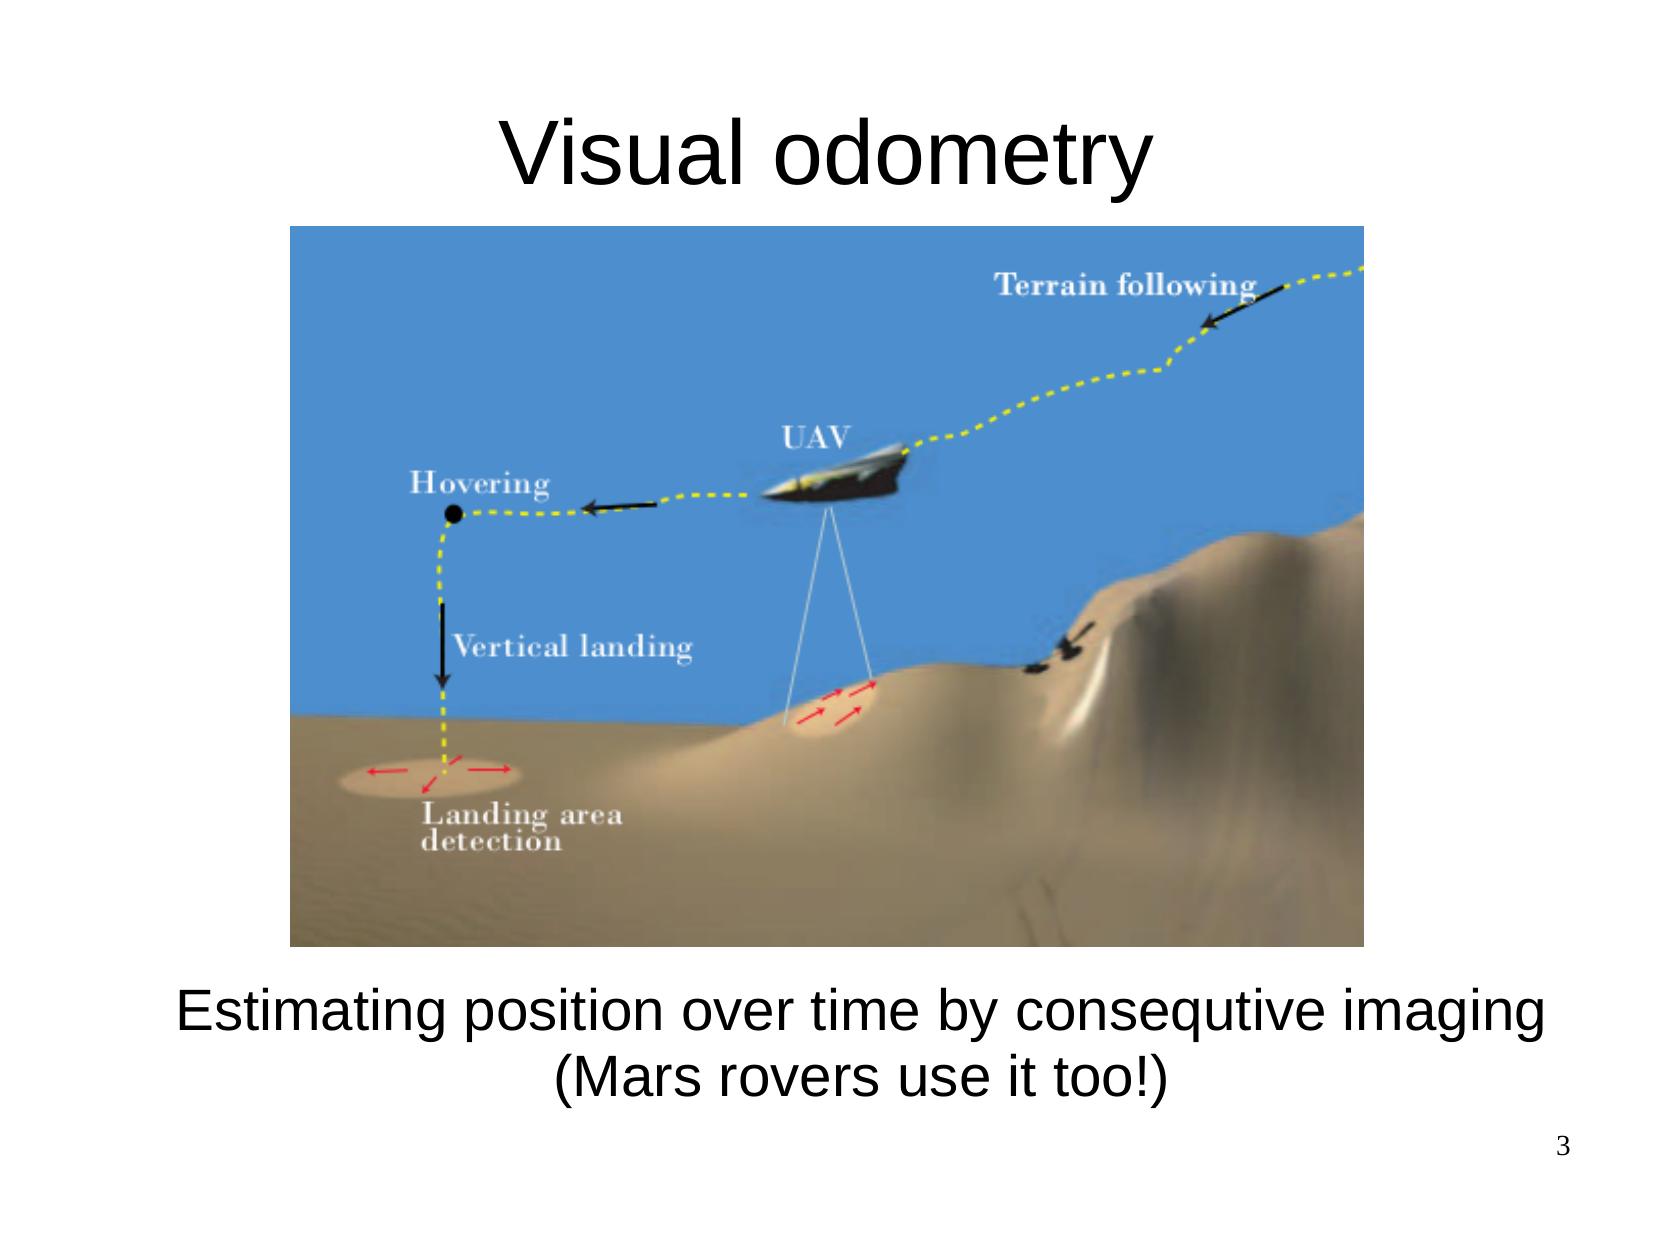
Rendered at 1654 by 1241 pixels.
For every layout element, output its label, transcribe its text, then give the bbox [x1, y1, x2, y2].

picture [290, 226, 1364, 947]
list Estimating position over time by consequtive imaging (Mars rovers use it too!) [99, 978, 1555, 1138]
title Visual odometry [82, 49, 1571, 257]
